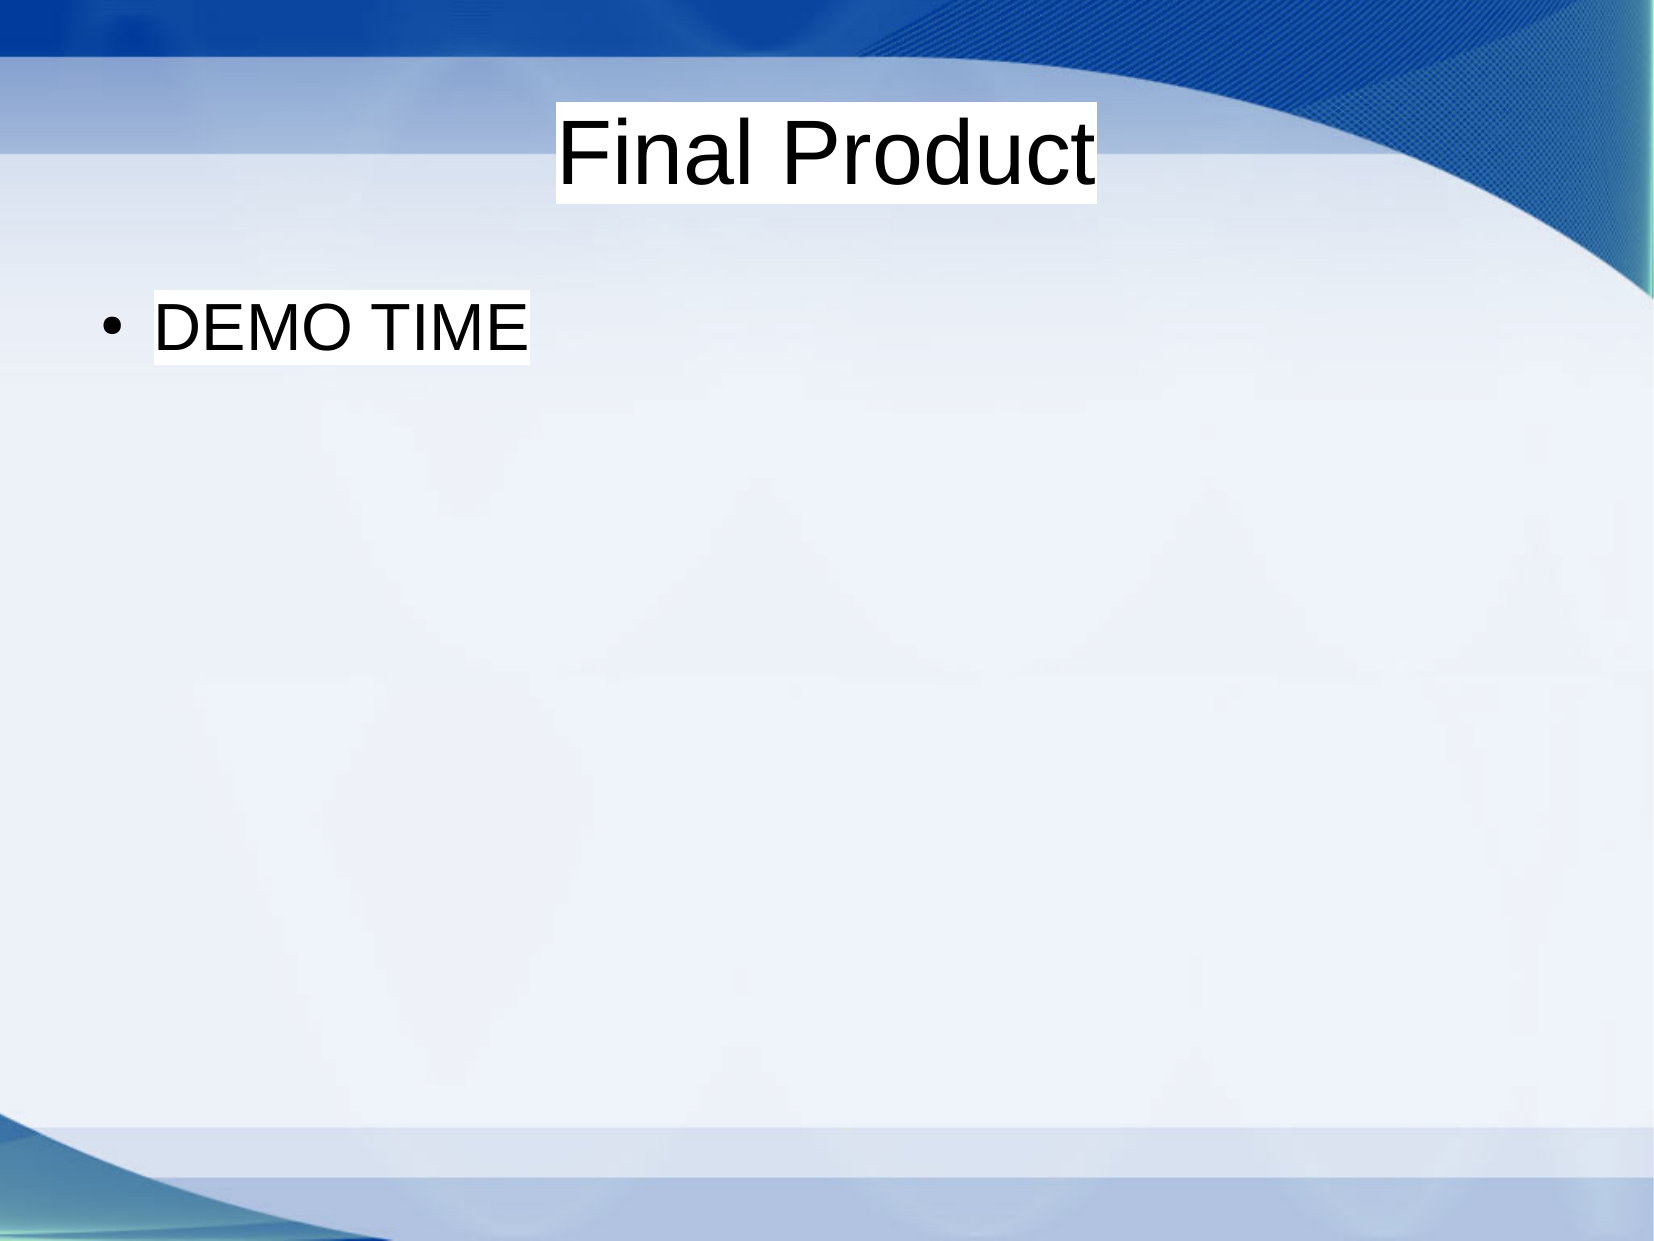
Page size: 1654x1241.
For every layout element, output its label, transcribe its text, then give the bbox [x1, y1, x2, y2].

picture [0, 0, 1654, 1241]
title Final Product [82, 49, 1571, 257]
list DEMO TIME [82, 290, 1571, 1010]
